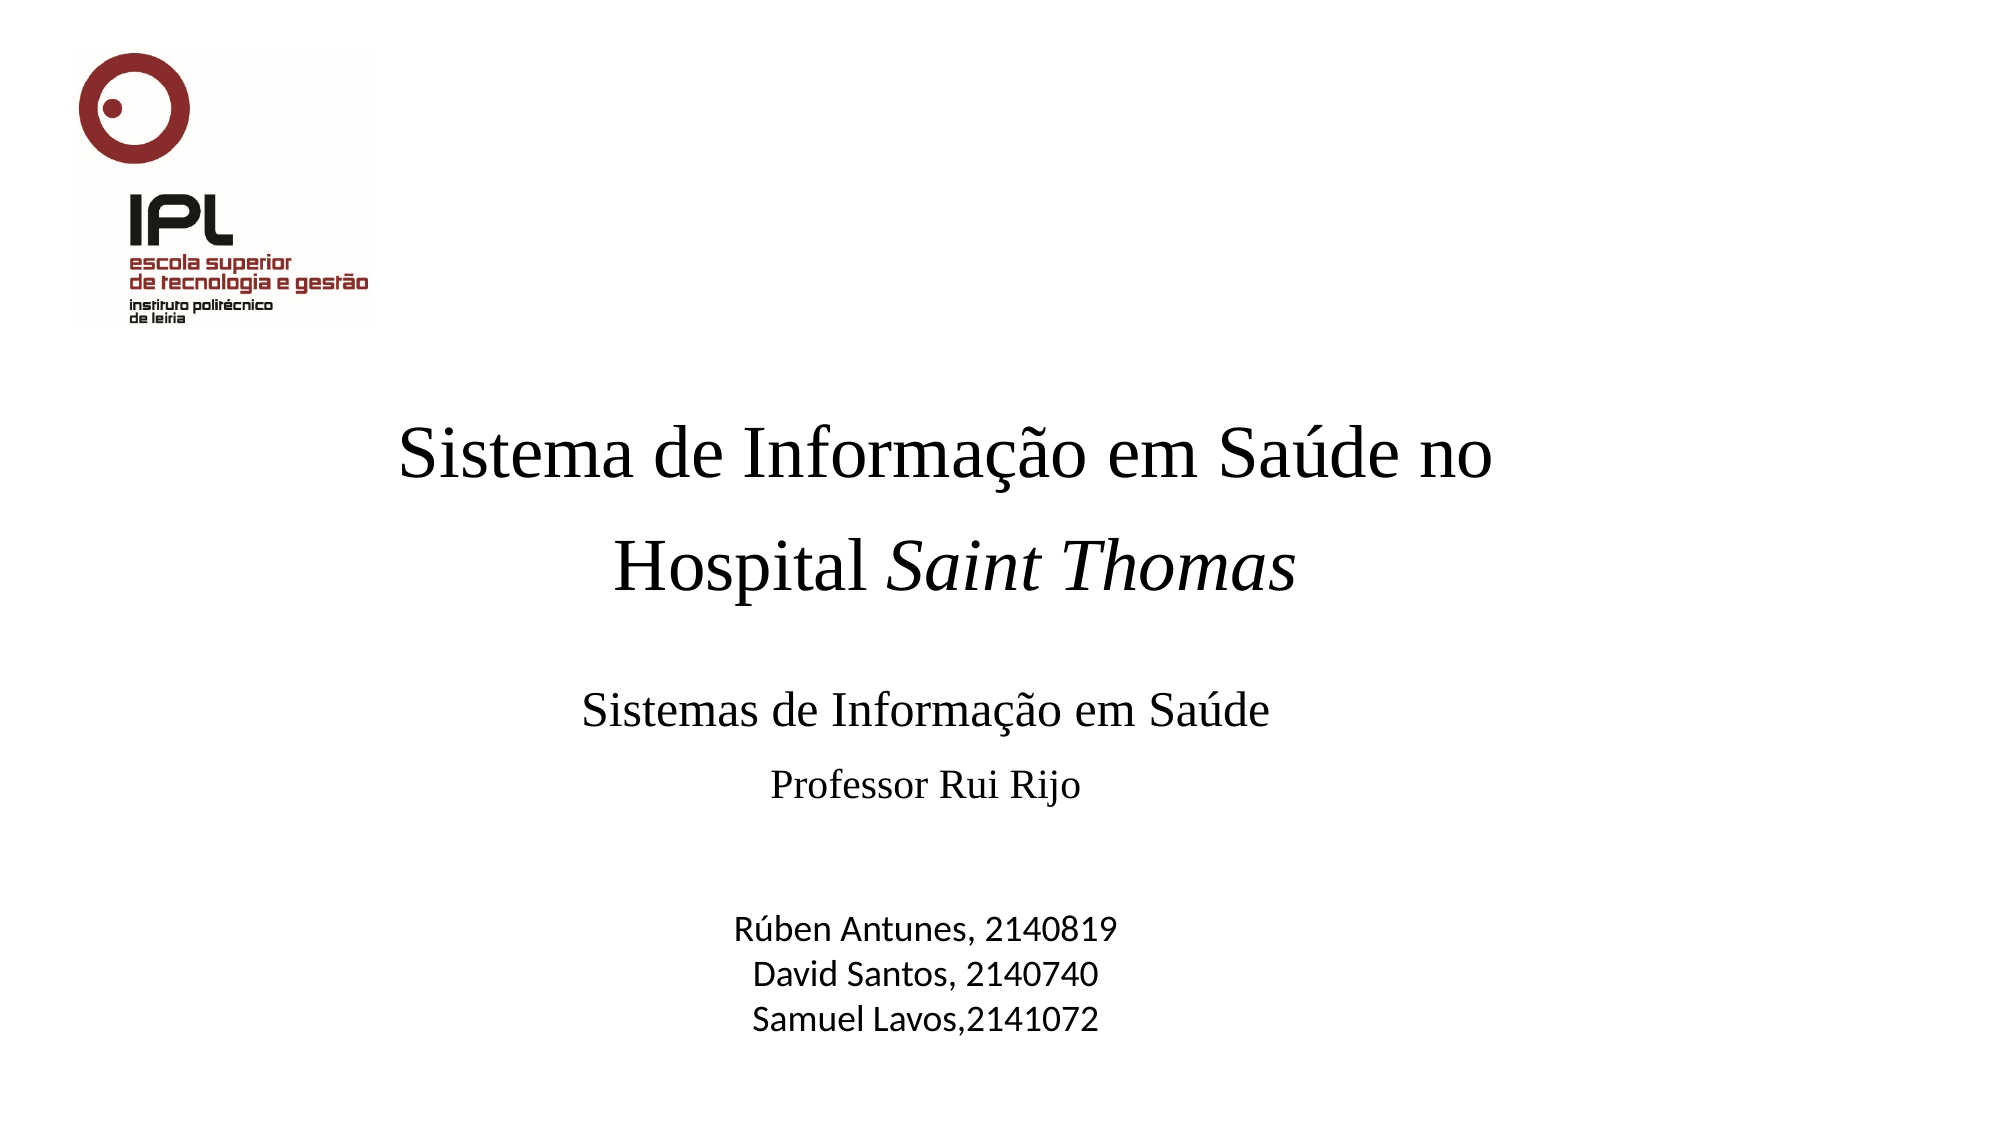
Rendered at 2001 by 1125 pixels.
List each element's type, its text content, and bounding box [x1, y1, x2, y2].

text_box Sistemas de Informação em Saúde Professor Rui Rijo Rúben Antunes, 2140819 David Santos, 2140740 Samuel Lavos,2141072 [426, 665, 1426, 1047]
picture [74, 48, 371, 325]
text_box Sistema de Informação em Saúde no Hospital Saint Thomas [383, 389, 1529, 613]
